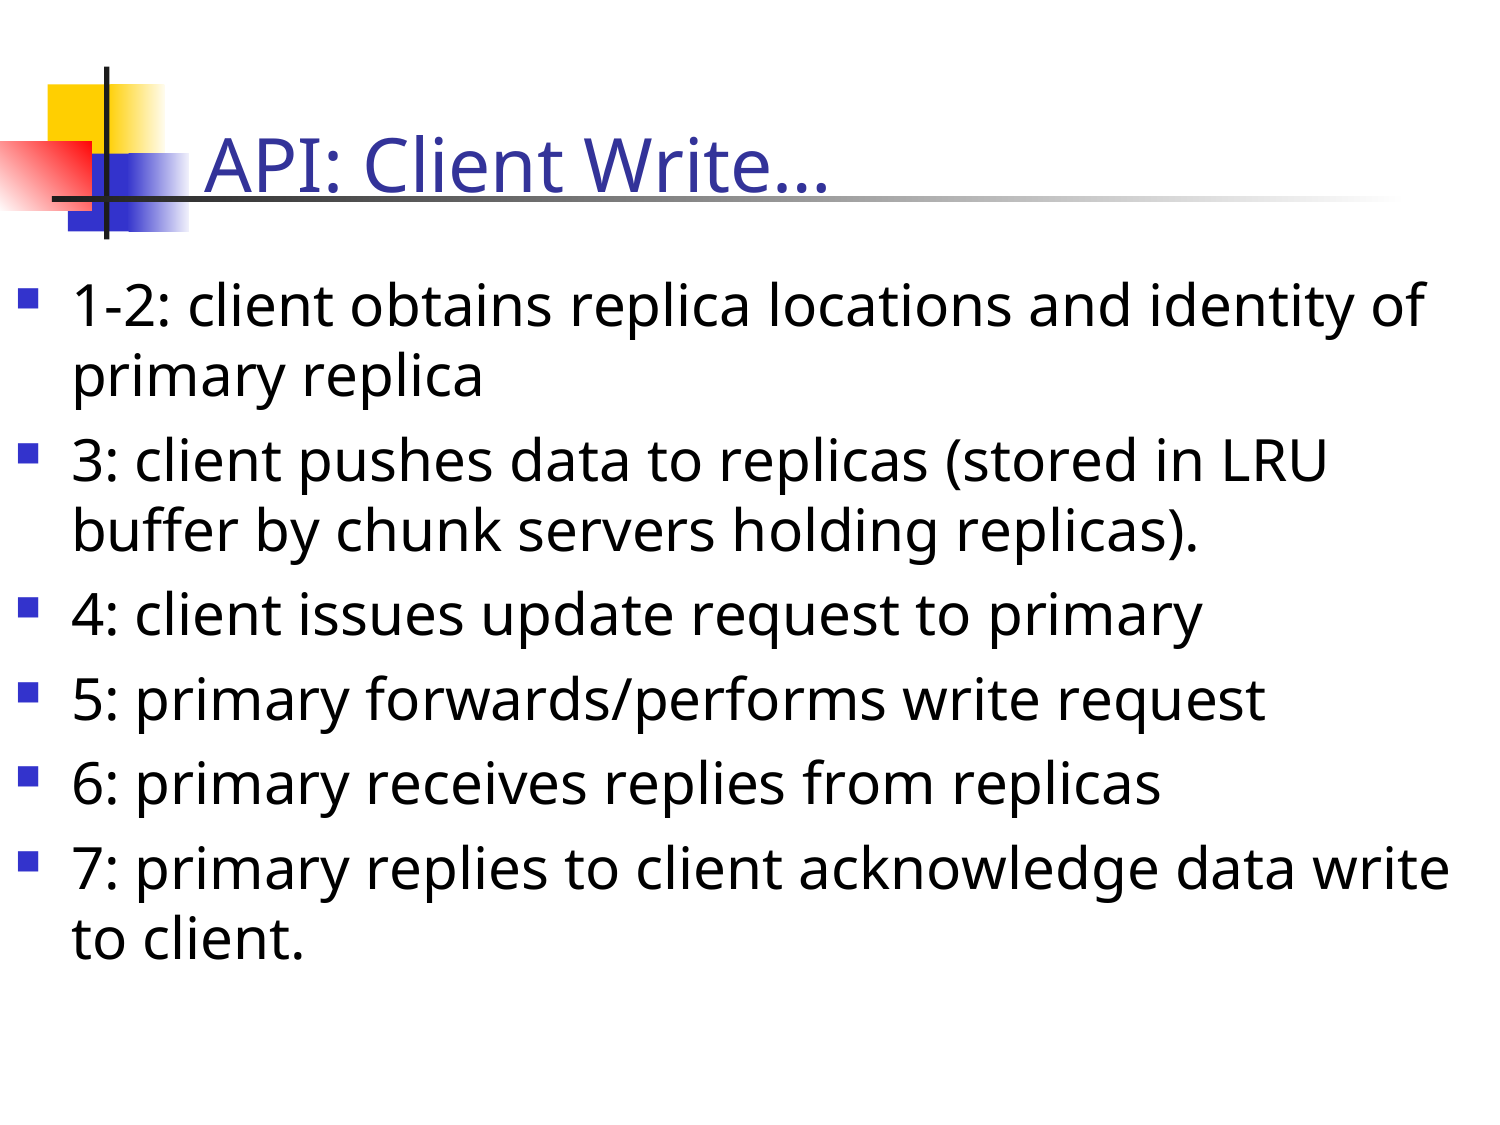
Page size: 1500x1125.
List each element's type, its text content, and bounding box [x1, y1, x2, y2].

text_box API: Client Write… [189, 77, 1468, 215]
text_box 1-2: client obtains replica locations and identity of primary replica 3: client pushes data to replicas (stored in LRU buffer by chunk servers holding replicas). 4: client issues update request to primary 5: primary forwards/performs write request 6: primary receives replies from replicas 7: primary replies to client acknowledge data write to client. [0, 260, 1500, 1112]
